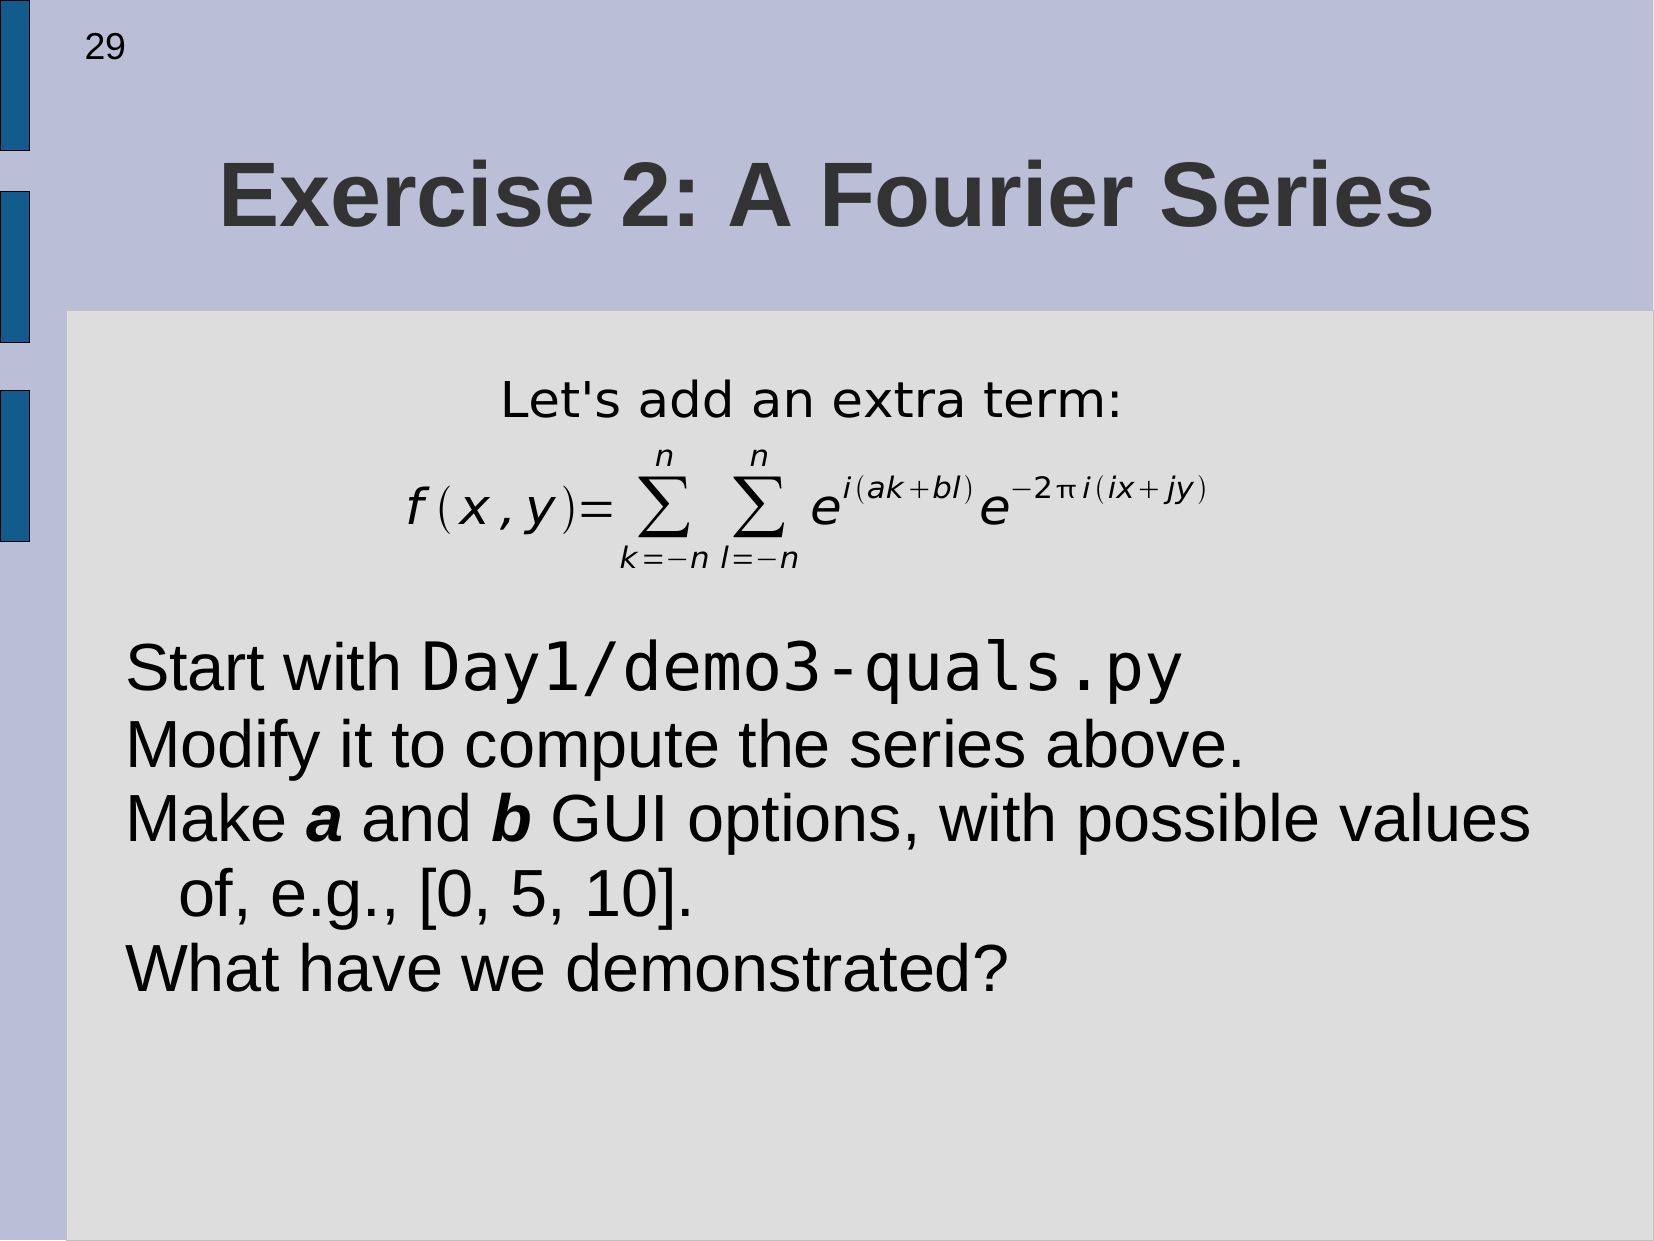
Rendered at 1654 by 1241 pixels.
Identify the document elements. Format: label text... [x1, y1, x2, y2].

text_box <number> [108, 18, 232, 92]
list Start with Day1/demo3-quals.py Modify it to compute the series above. Make a and b GUI options, with possible values of, e.g., [0, 5, 10]. What have we demonstrated? [107, 628, 1590, 1018]
title Exercise 2: A Fourier Series [121, 87, 1534, 302]
chart [398, 348, 1214, 576]
